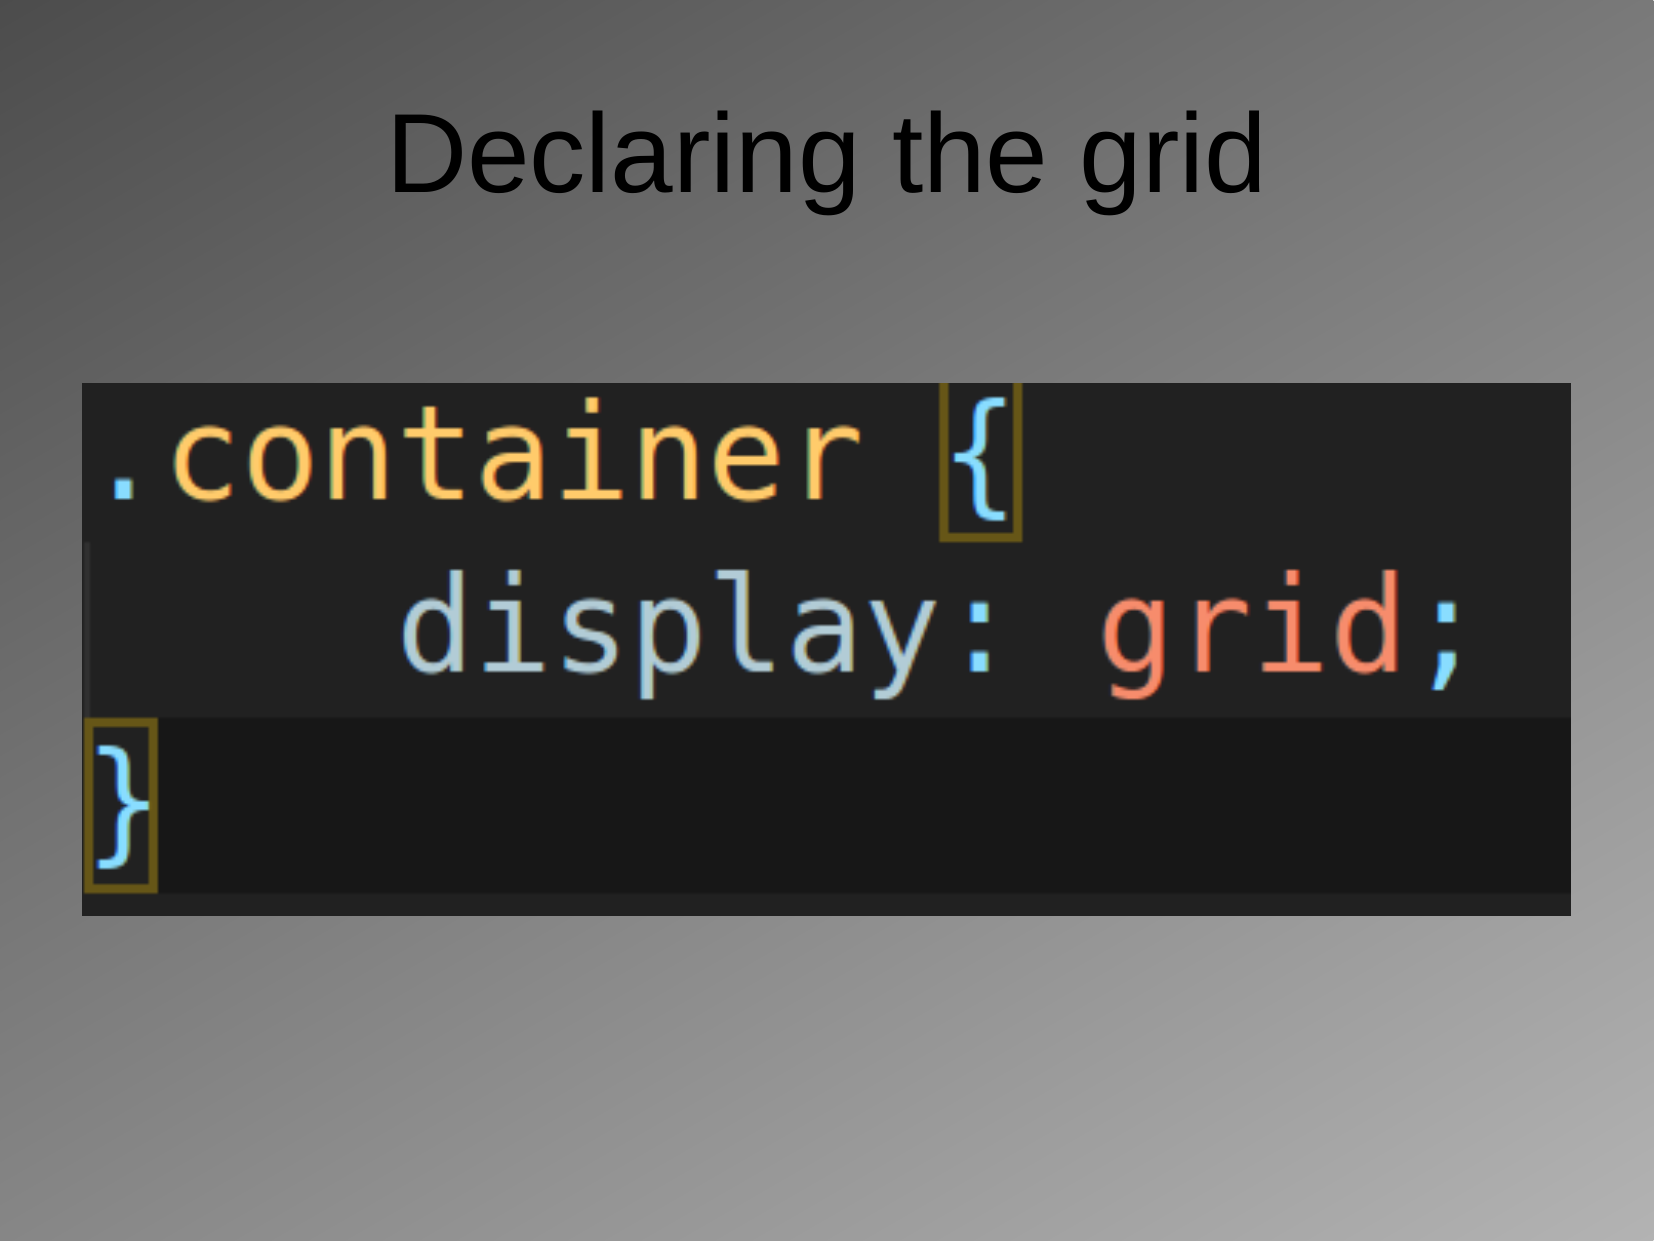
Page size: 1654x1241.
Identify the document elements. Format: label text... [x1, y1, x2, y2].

title Declaring the grid [82, 49, 1571, 257]
picture [82, 383, 1571, 916]
